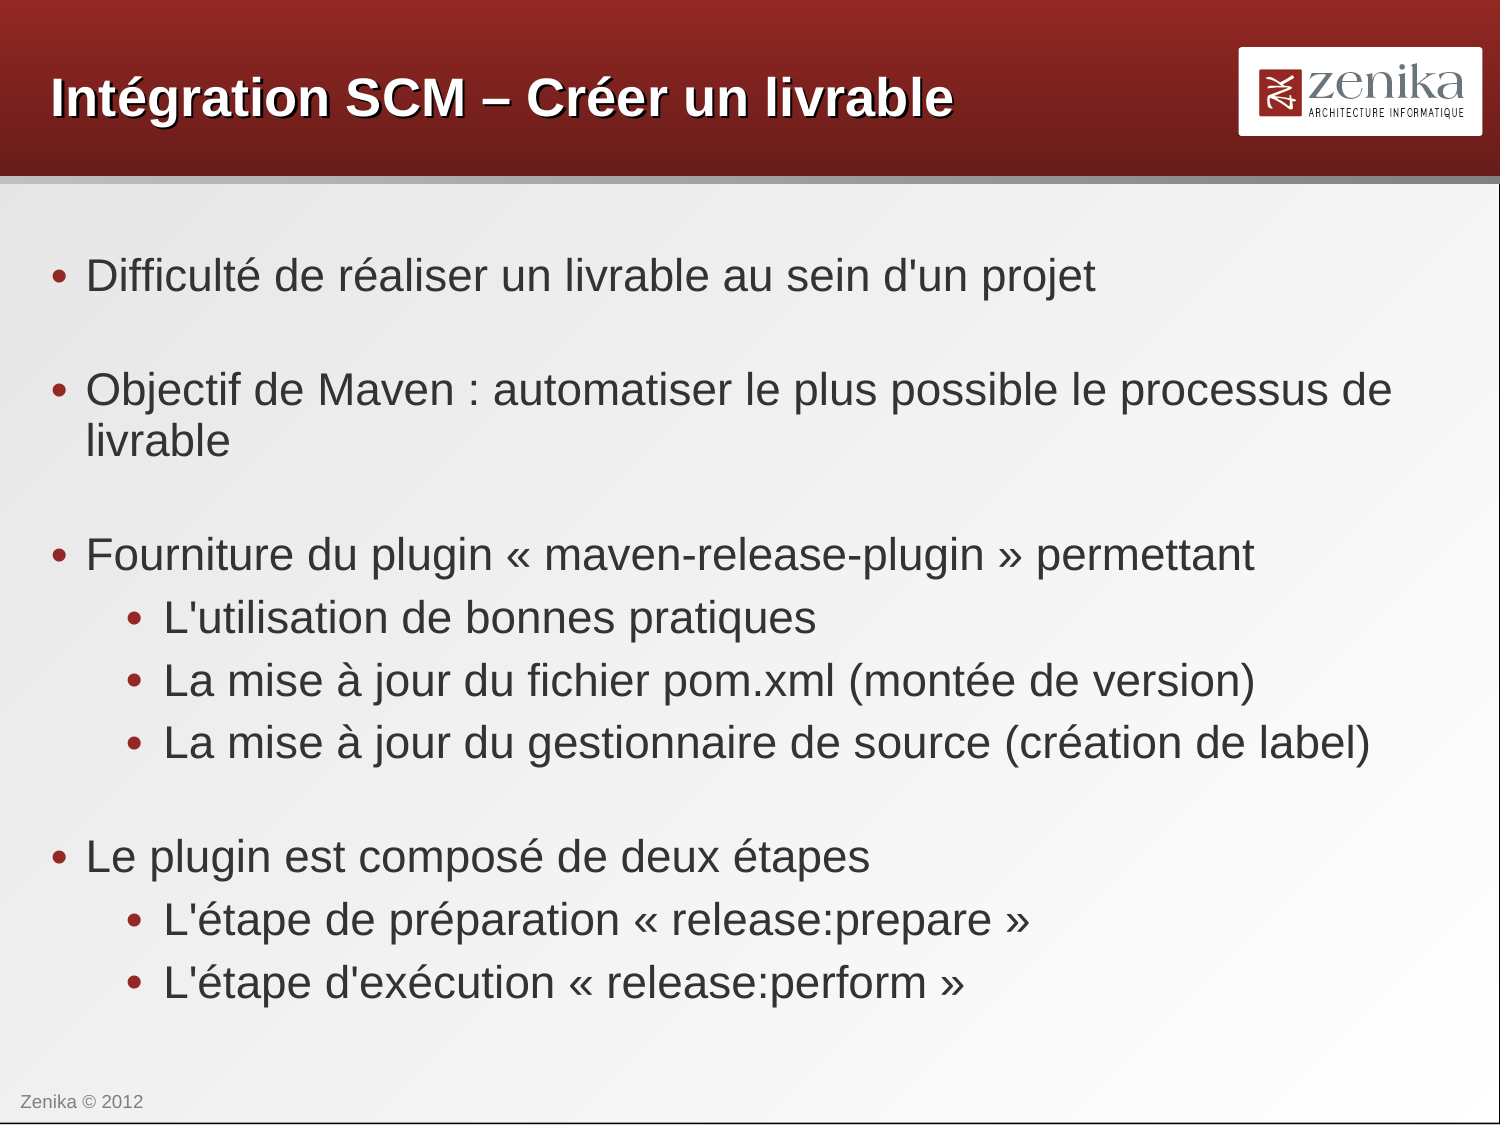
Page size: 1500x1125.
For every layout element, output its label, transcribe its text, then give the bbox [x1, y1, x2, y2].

picture [1257, 58, 1464, 125]
title Intégration SCM – Créer un livrable [50, 15, 1206, 180]
list Difficulté de réaliser un livrable au sein d'un projet Objectif de Maven : automatiser le plus possible le processus de livrable Fourniture du plugin « maven-release-plugin » permettant L'utilisation de bonnes pratiques La mise à jour du fichier pom.xml (montée de version) La mise à jour du gestionnaire de source (création de label) Le plugin est composé de deux étapes L'étape de préparation « release:prepare » L'étape d'exécution « release:perform » [50, 249, 1435, 1064]
